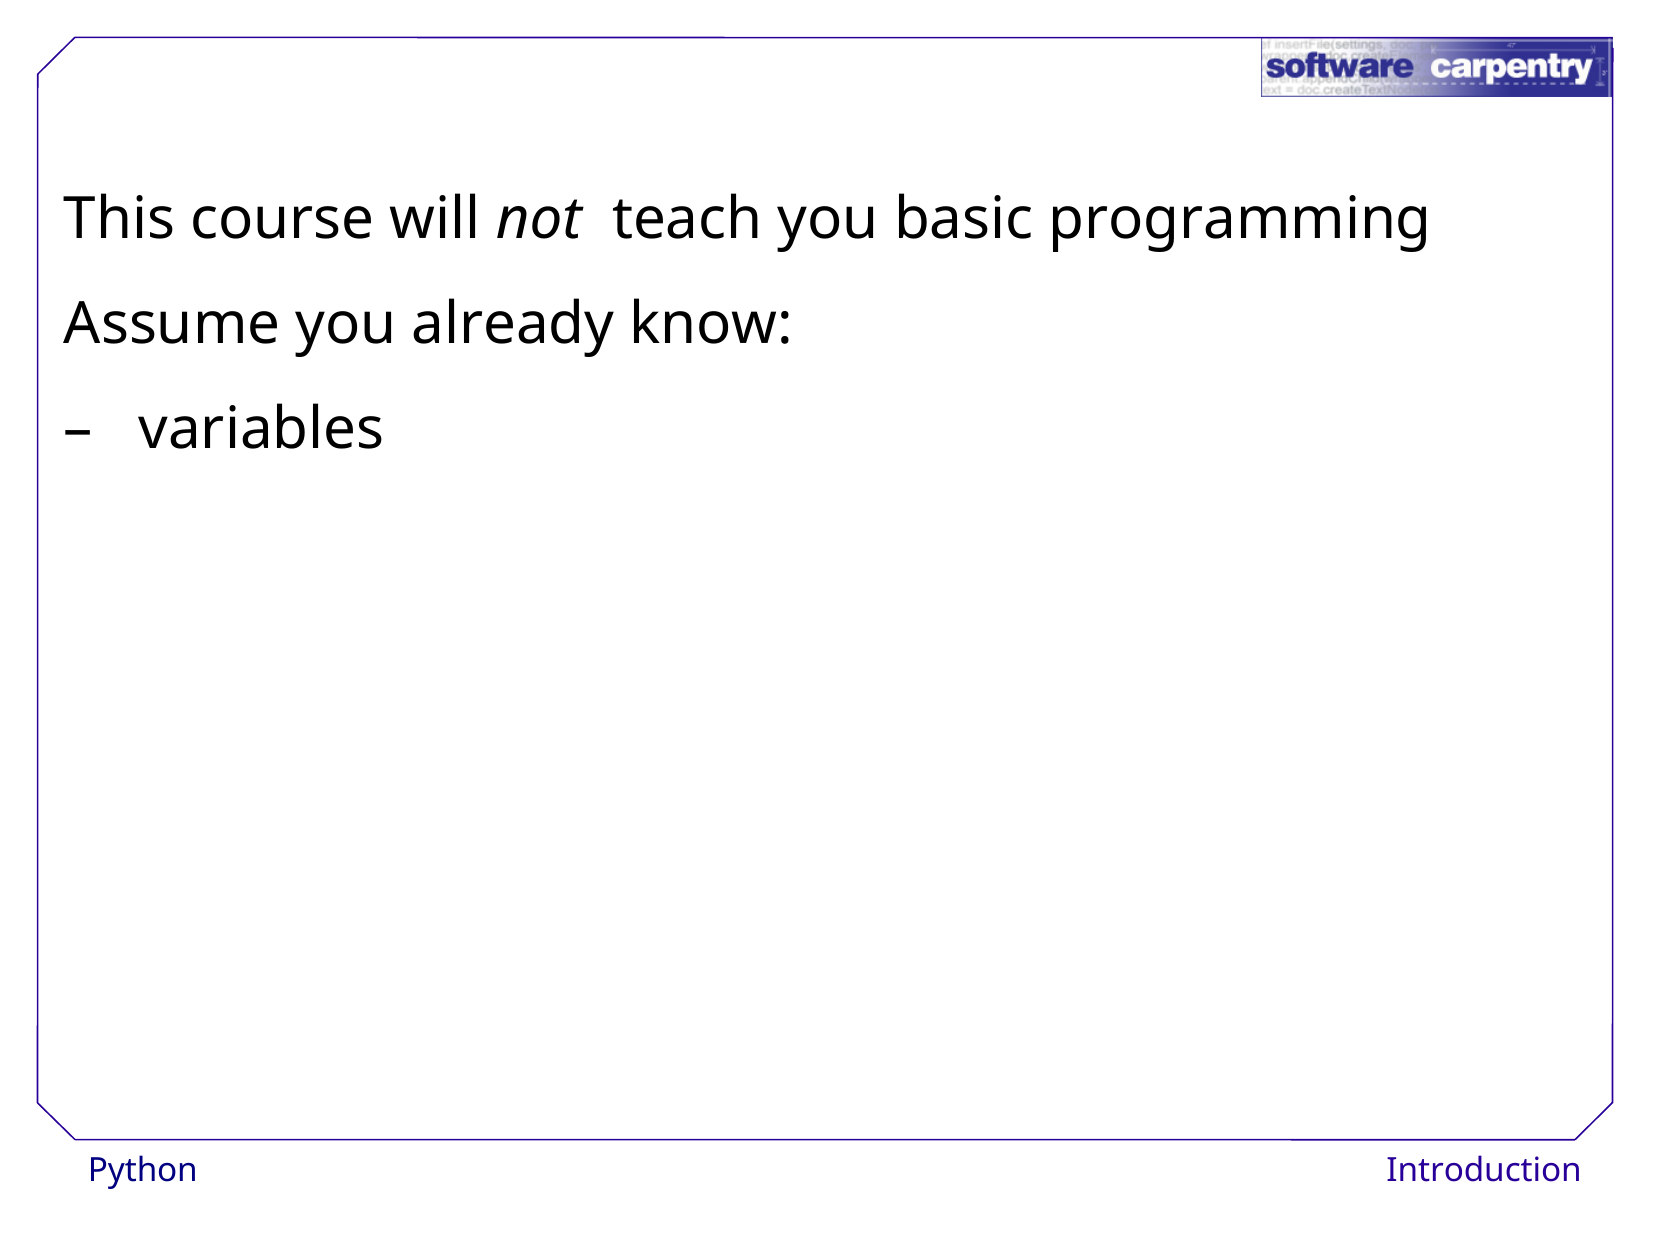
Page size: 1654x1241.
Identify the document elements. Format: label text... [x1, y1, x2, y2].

text_box This course will not teach you basic programming Assume you already know: – variables [49, 138, 1598, 469]
picture [1261, 39, 1613, 97]
